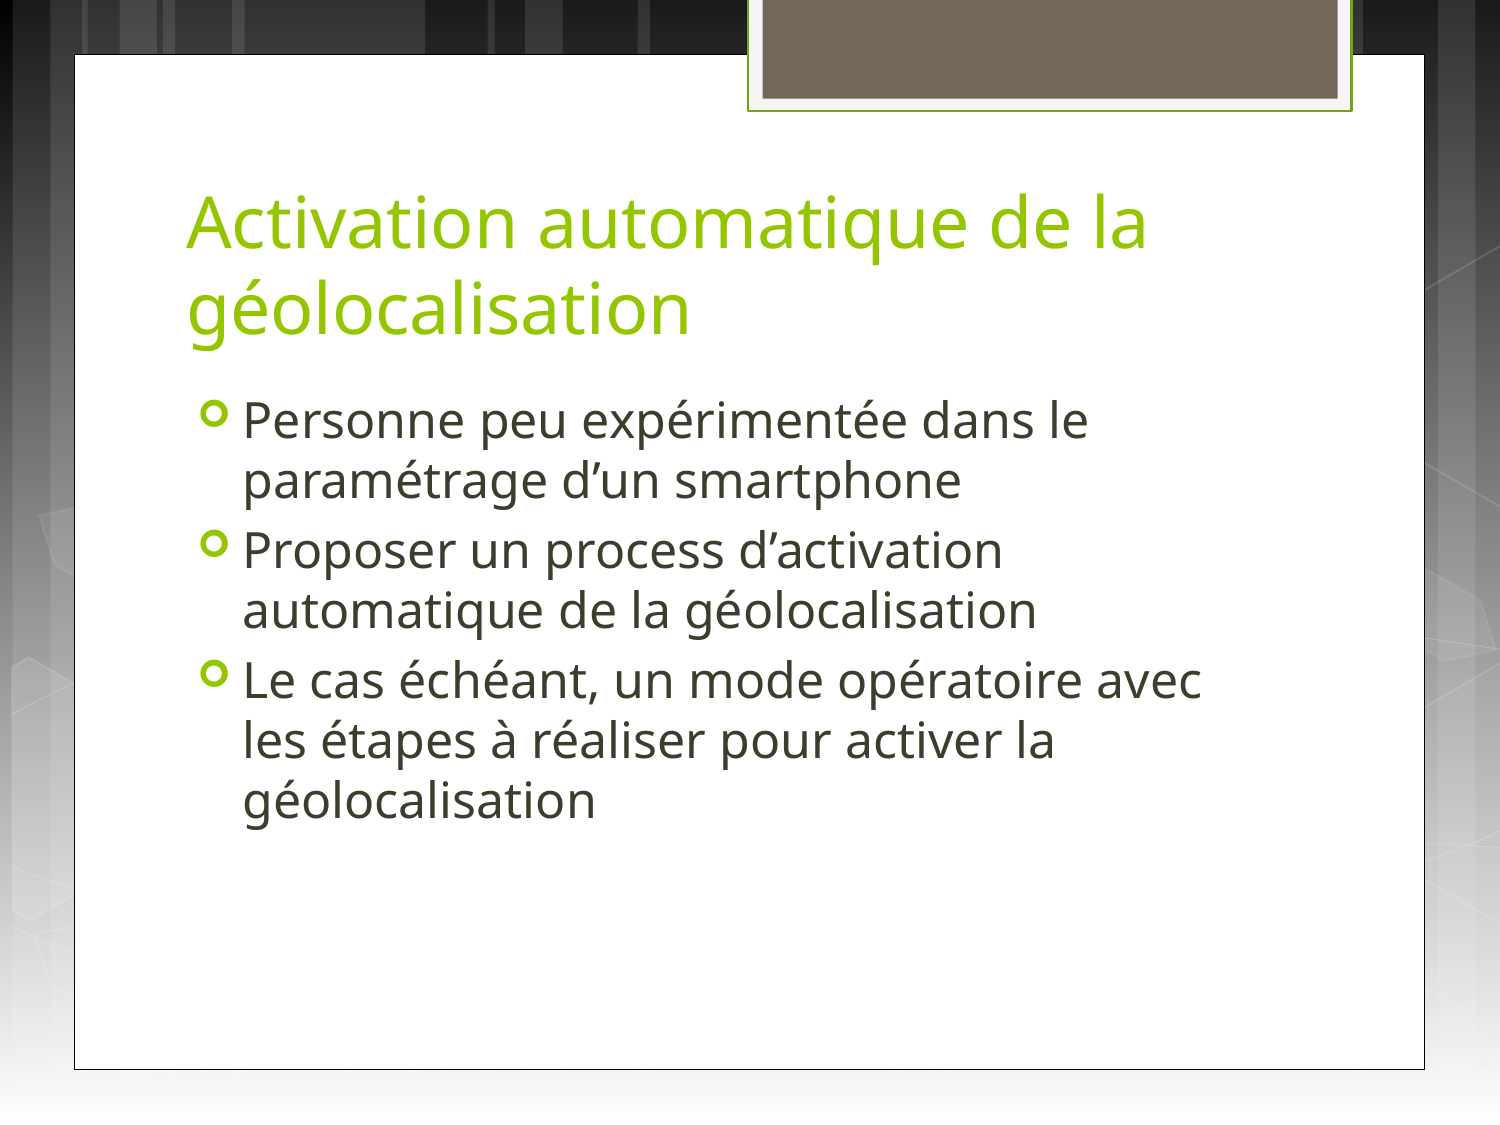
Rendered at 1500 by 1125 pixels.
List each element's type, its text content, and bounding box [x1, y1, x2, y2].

title Activation automatique de la géolocalisation [171, 168, 1324, 357]
list Personne peu expérimentée dans le paramétrage d’un smartphone Proposer un process d’activation automatique de la géolocalisation Le cas échéant, un mode opératoire avec les étapes à réaliser pour activer la géolocalisation [171, 381, 1283, 957]
